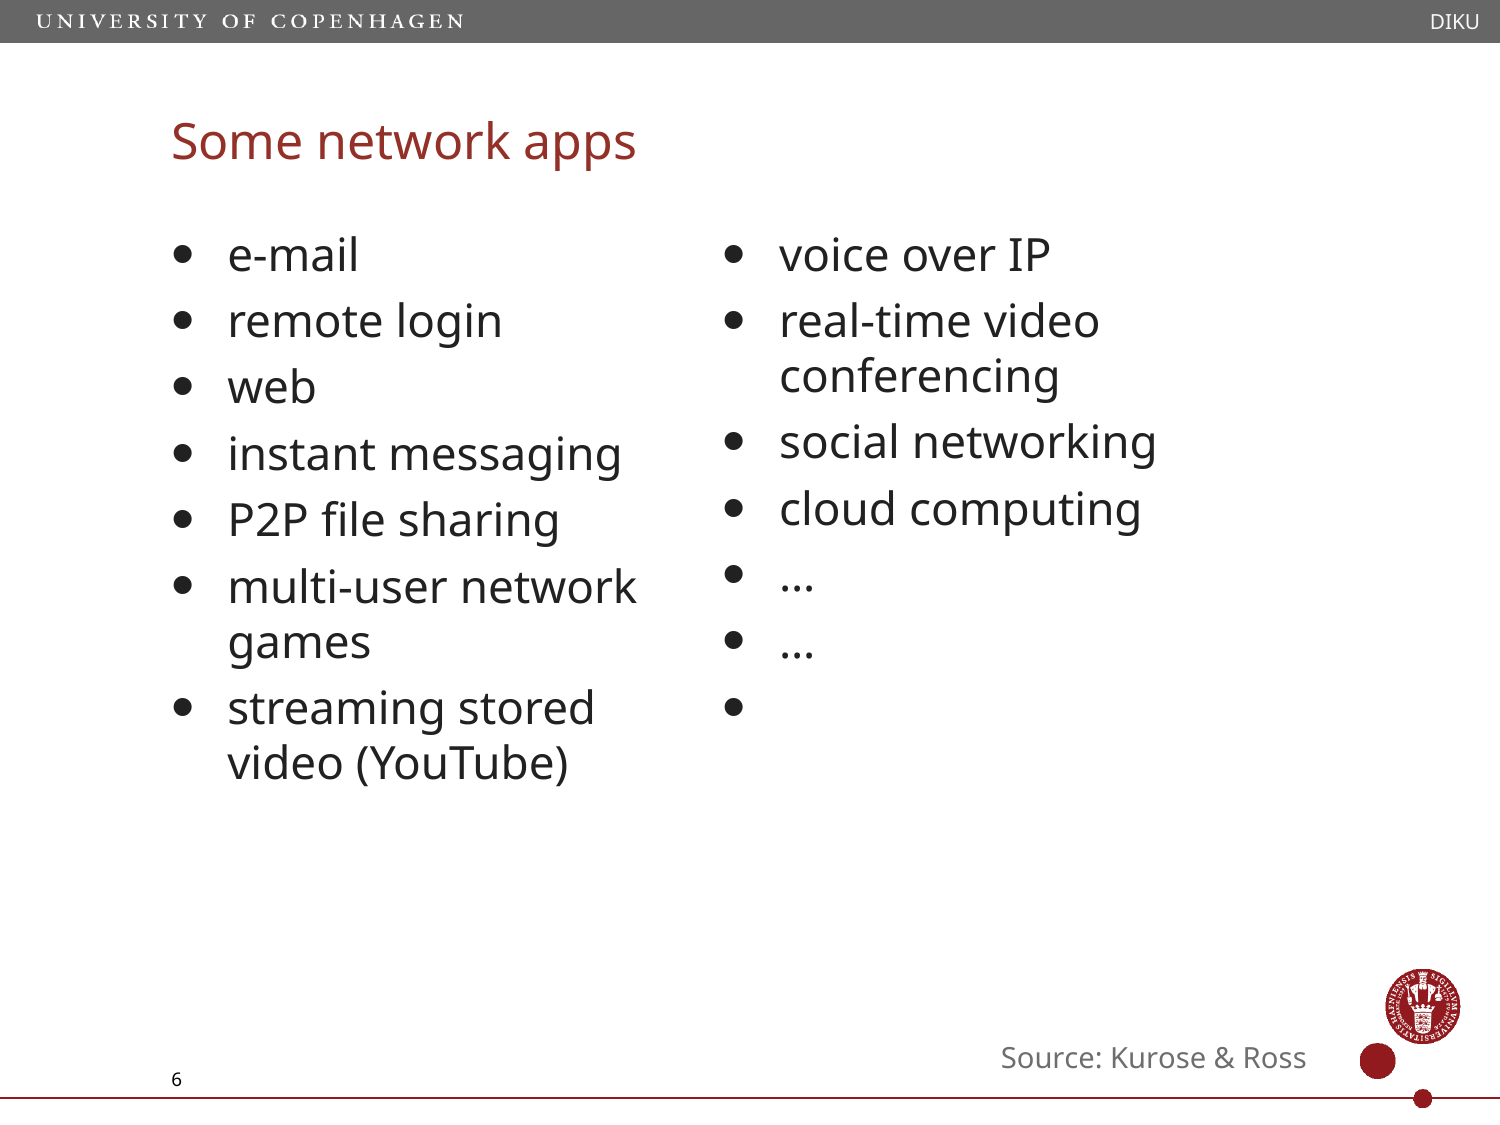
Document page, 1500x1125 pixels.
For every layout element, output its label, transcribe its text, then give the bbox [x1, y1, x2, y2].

text_box DIKU [469, 0, 1495, 43]
list voice over IP real-time video conferencing social networking cloud computing … … [722, 225, 1251, 961]
list e-mail remote login web instant messaging P2P file sharing multi-user network games streaming stored video (YouTube) [171, 225, 698, 961]
text_box <number> [171, 1067, 522, 1092]
text_box Source: Kurose & Ross [986, 1031, 1376, 1083]
picture [0, 910, 1500, 1122]
title Some network apps [171, 75, 1329, 171]
